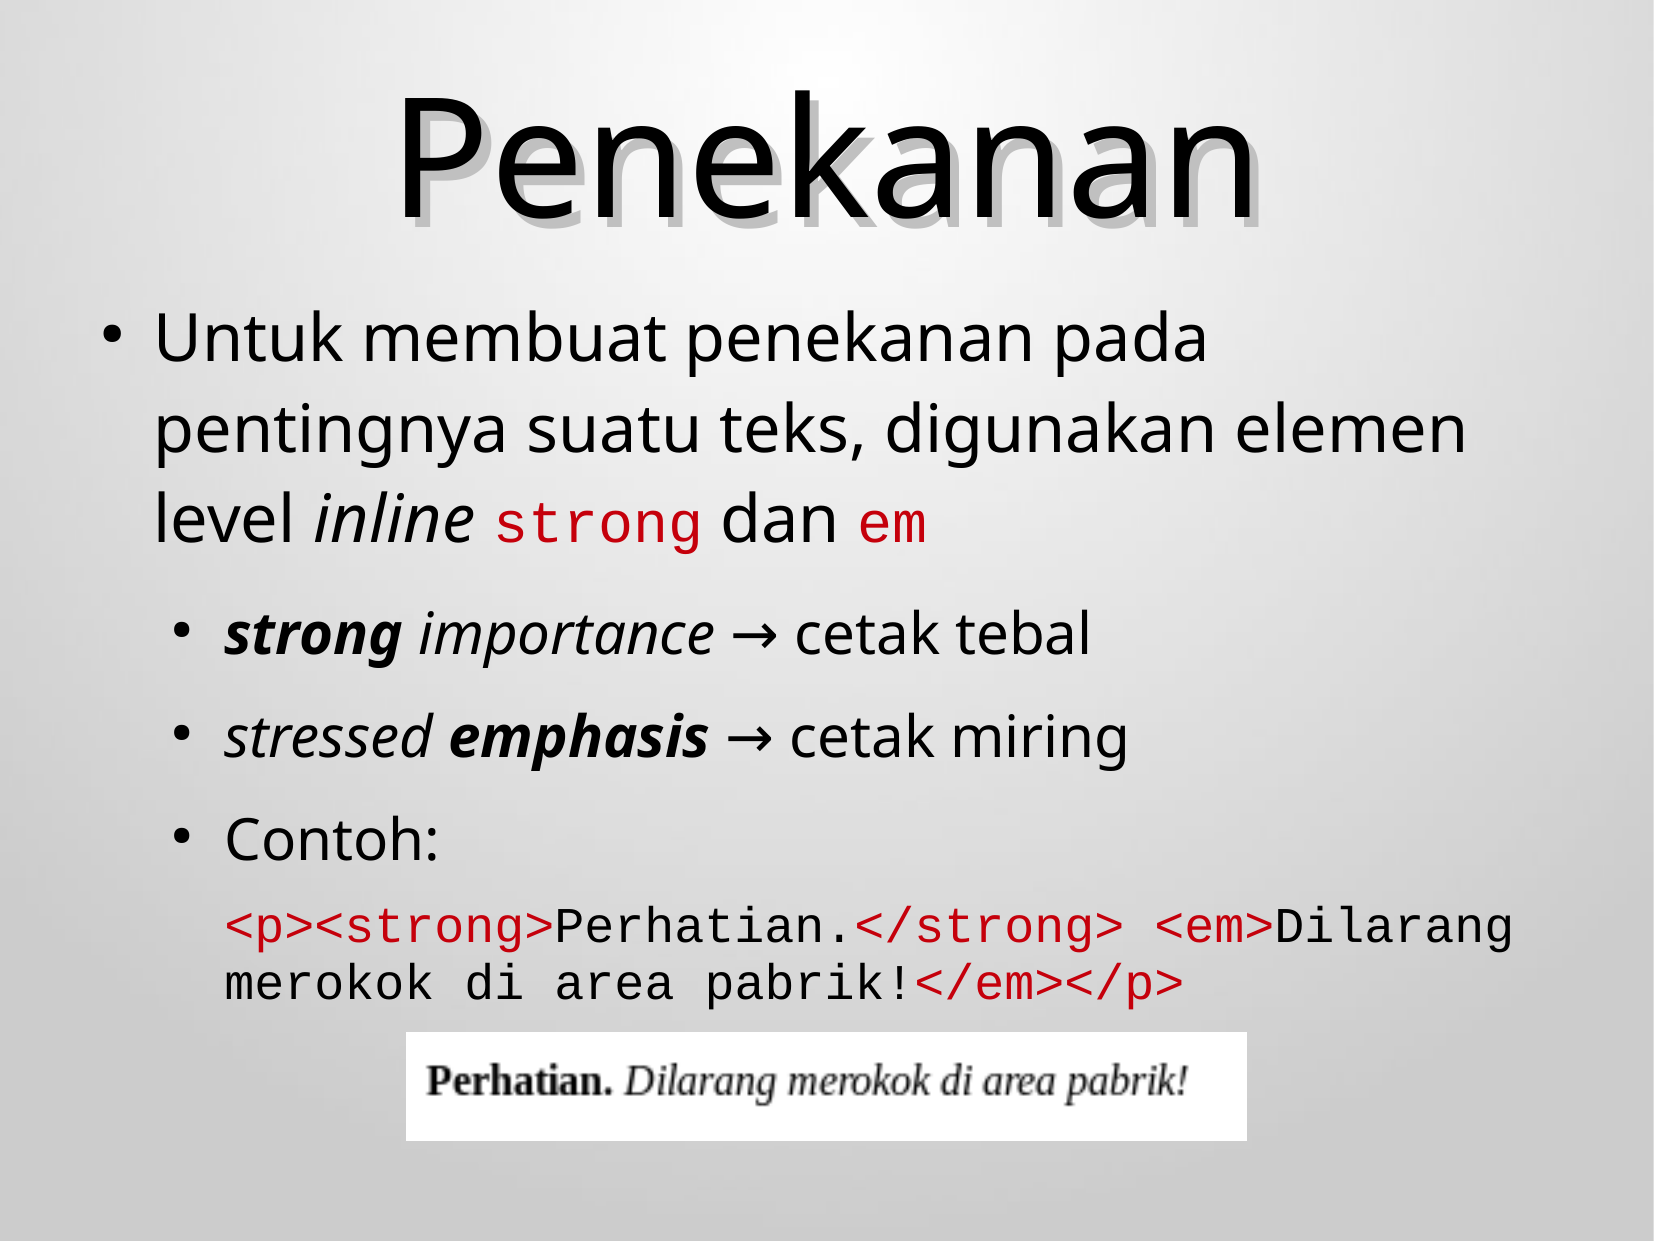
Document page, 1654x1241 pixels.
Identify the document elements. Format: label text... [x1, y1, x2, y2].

title Penekanan [82, 52, 1571, 254]
list Untuk membuat penekanan pada pentingnya suatu teks, digunakan elemen level inline strong dan em strong importance → cetak tebal stressed emphasis → cetak miring Contoh: <p><strong>Perhatian.</strong> <em>Dilarang merokok di area pabrik!</em></p> [82, 290, 1571, 1109]
picture [0, 0, 1654, 1241]
